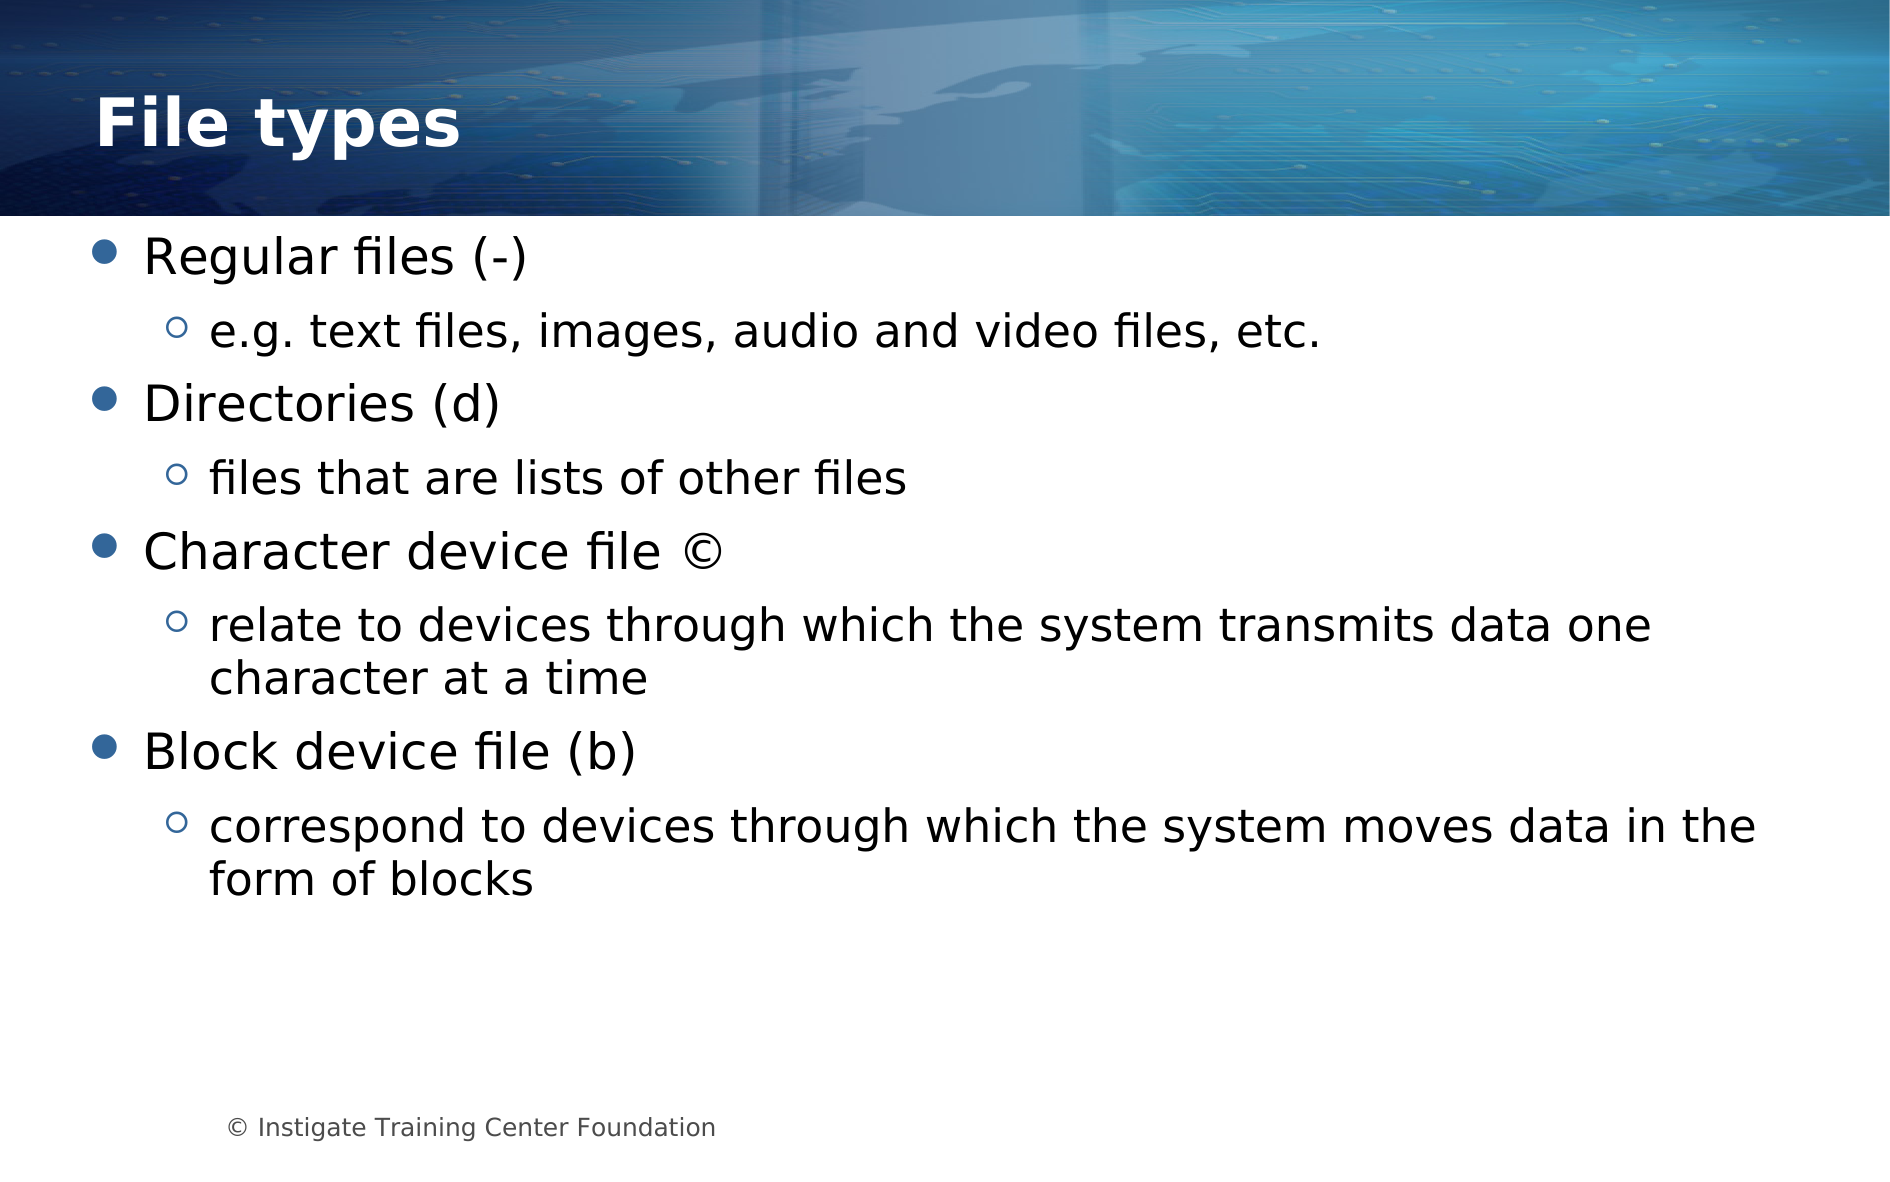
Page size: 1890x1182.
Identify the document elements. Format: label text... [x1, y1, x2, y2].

picture [0, 0, 1890, 216]
list Regular files (-) e.g. text files, images, audio and video files, etc. Directories (d) files that are lists of other files Character device file © relate to devices through which the system transmits data one character at a time Block device file (b) correspond to devices through which the system moves data in the form of blocks [88, 228, 1788, 980]
title File types [94, 47, 1793, 217]
